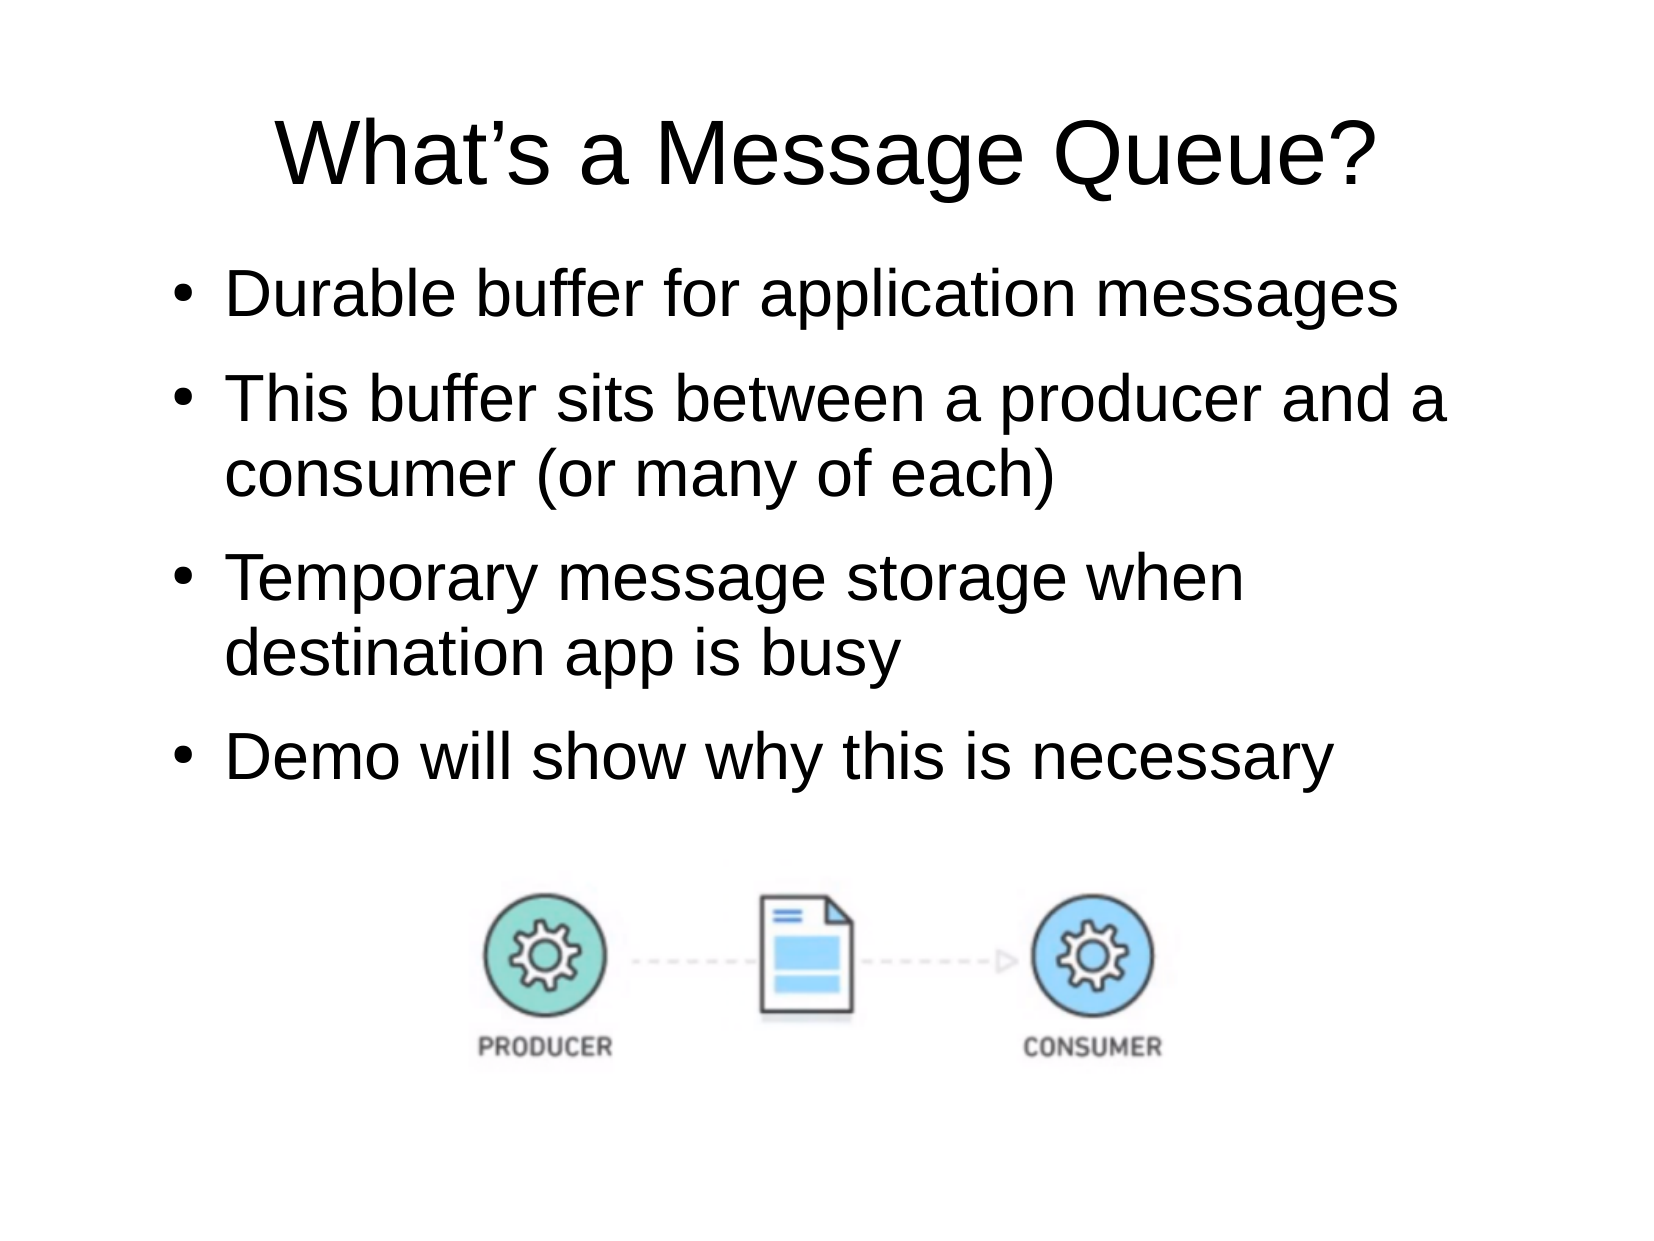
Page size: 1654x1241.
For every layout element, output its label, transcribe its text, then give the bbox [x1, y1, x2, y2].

list Durable buffer for application messages This buffer sits between a producer and a consumer (or many of each) Temporary message storage when destination app is busy Demo will show why this is necessary [153, 256, 1536, 1111]
picture [389, 840, 1231, 1134]
title What’s a Message Queue? [82, 49, 1571, 257]
